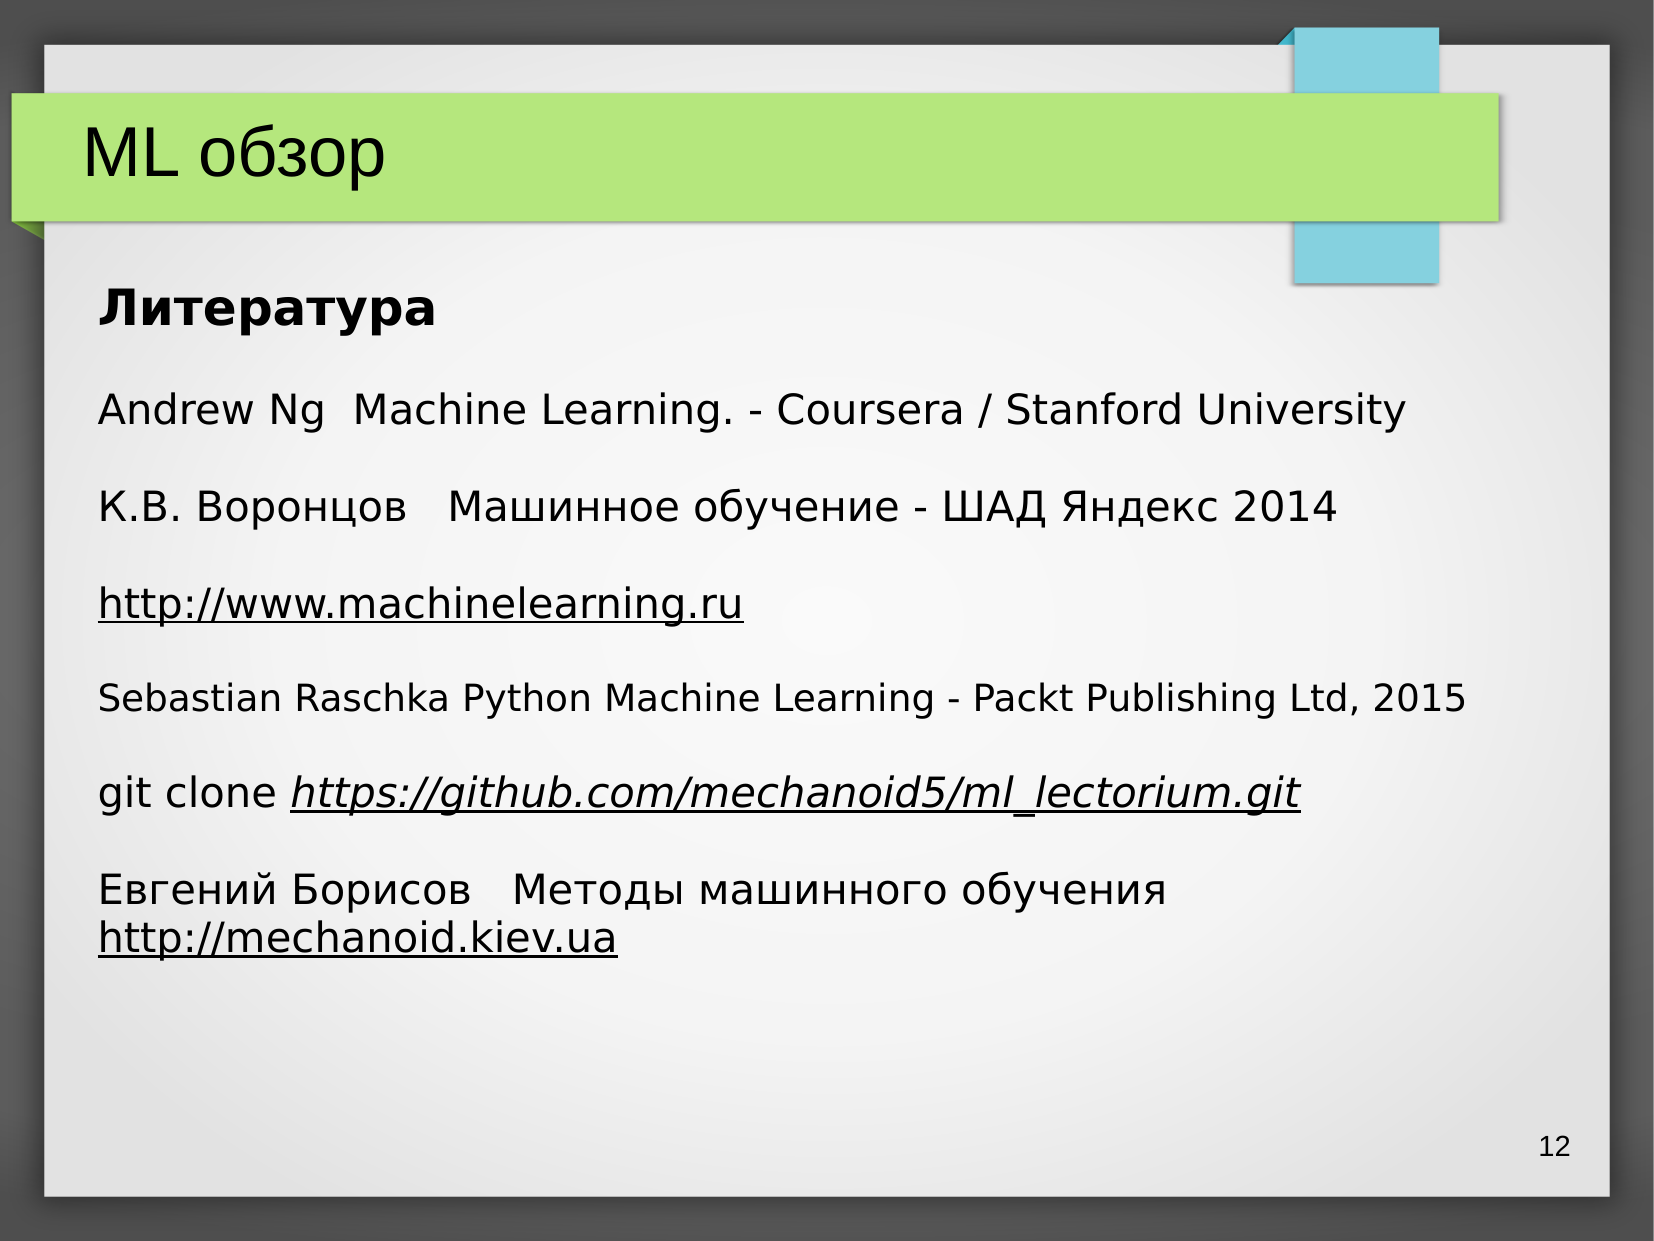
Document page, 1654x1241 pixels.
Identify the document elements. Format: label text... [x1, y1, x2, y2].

picture [0, 0, 1654, 1241]
title ML обзор [82, 116, 1406, 188]
text_box Литература Andrew Ng Machine Learning. - Coursera / Stanford University К.В. Воронцов Машинное обучение - ШАД Яндекс 2014 http://www.machinelearning.ru Sebastian Raschka Python Machine Learning - Packt Publishing Ltd, 2015 git clone https://github.com/mechanoid5/ml_lectorium.git Евгений Борисов Методы машинного обучения http://mechanoid.kiev.ua [82, 271, 1536, 1164]
